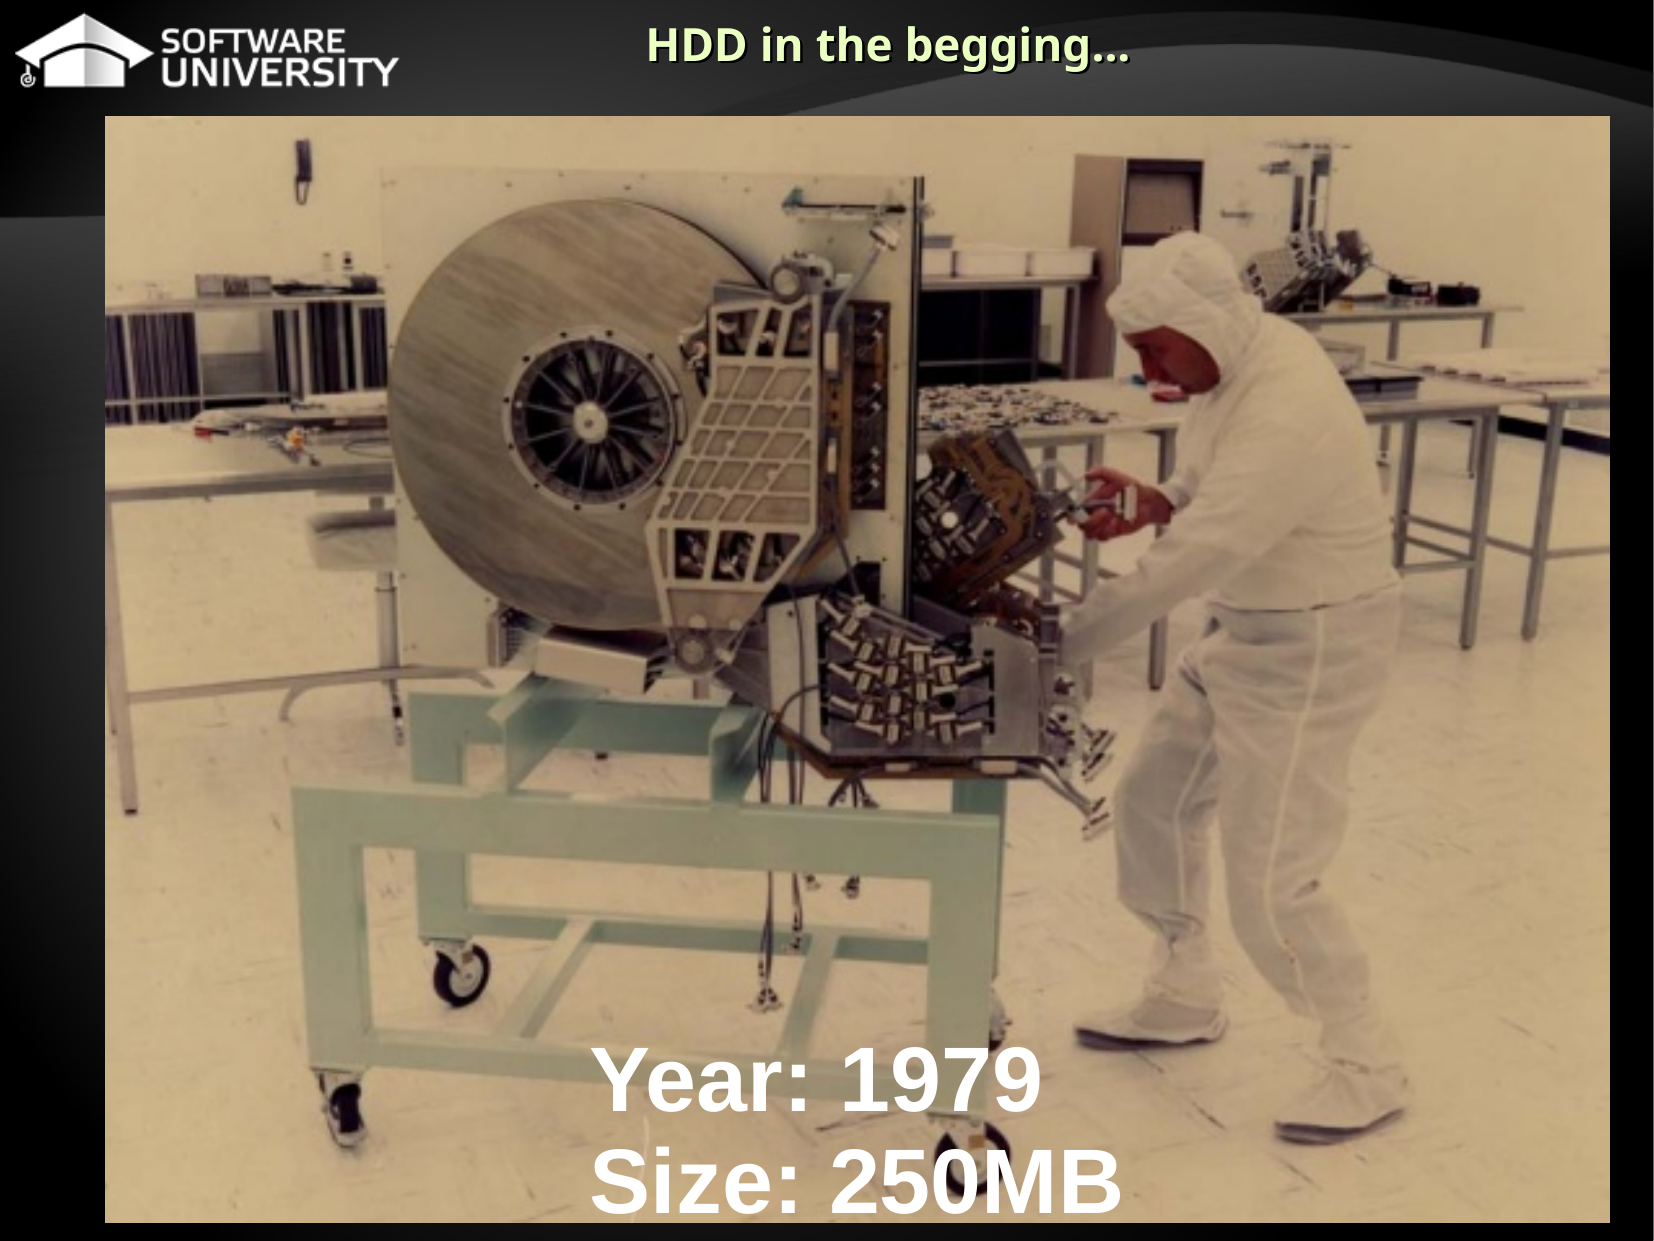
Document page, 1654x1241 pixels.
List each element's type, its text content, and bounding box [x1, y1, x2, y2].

picture [0, 0, 1654, 1241]
title HDD in the begging... [150, 0, 1639, 148]
